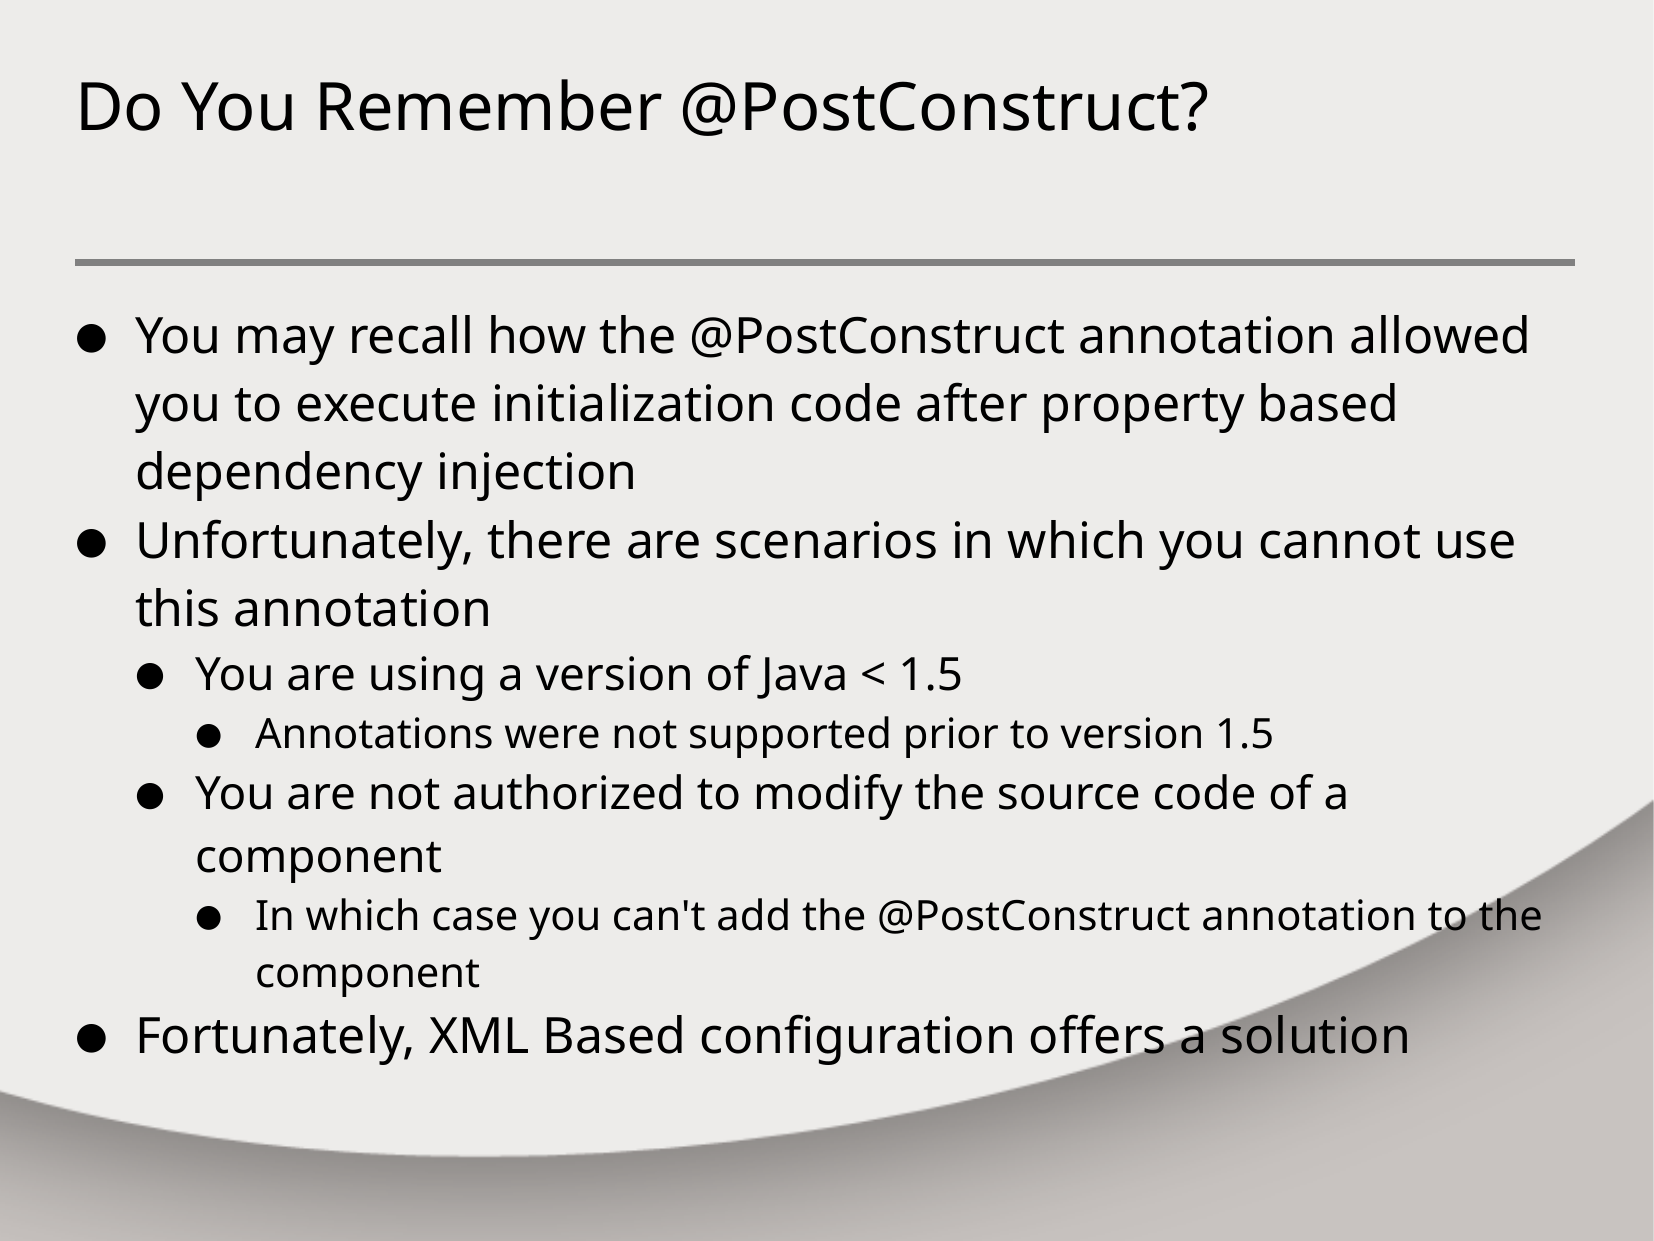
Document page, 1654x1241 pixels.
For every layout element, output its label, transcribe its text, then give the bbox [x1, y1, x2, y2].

list You may recall how the @PostConstruct annotation allowed you to execute initialization code after property based dependency injection Unfortunately, there are scenarios in which you cannot use this annotation You are using a version of Java < 1.5 Annotations were not supported prior to version 1.5 You are not authorized to modify the source code of a component In which case you can't add the @PostConstruct annotation to the component Fortunately, XML Based configuration offers a solution [75, 300, 1576, 1163]
title Do You Remember @PostConstruct? [75, 75, 1576, 226]
picture [0, 0, 1654, 1241]
